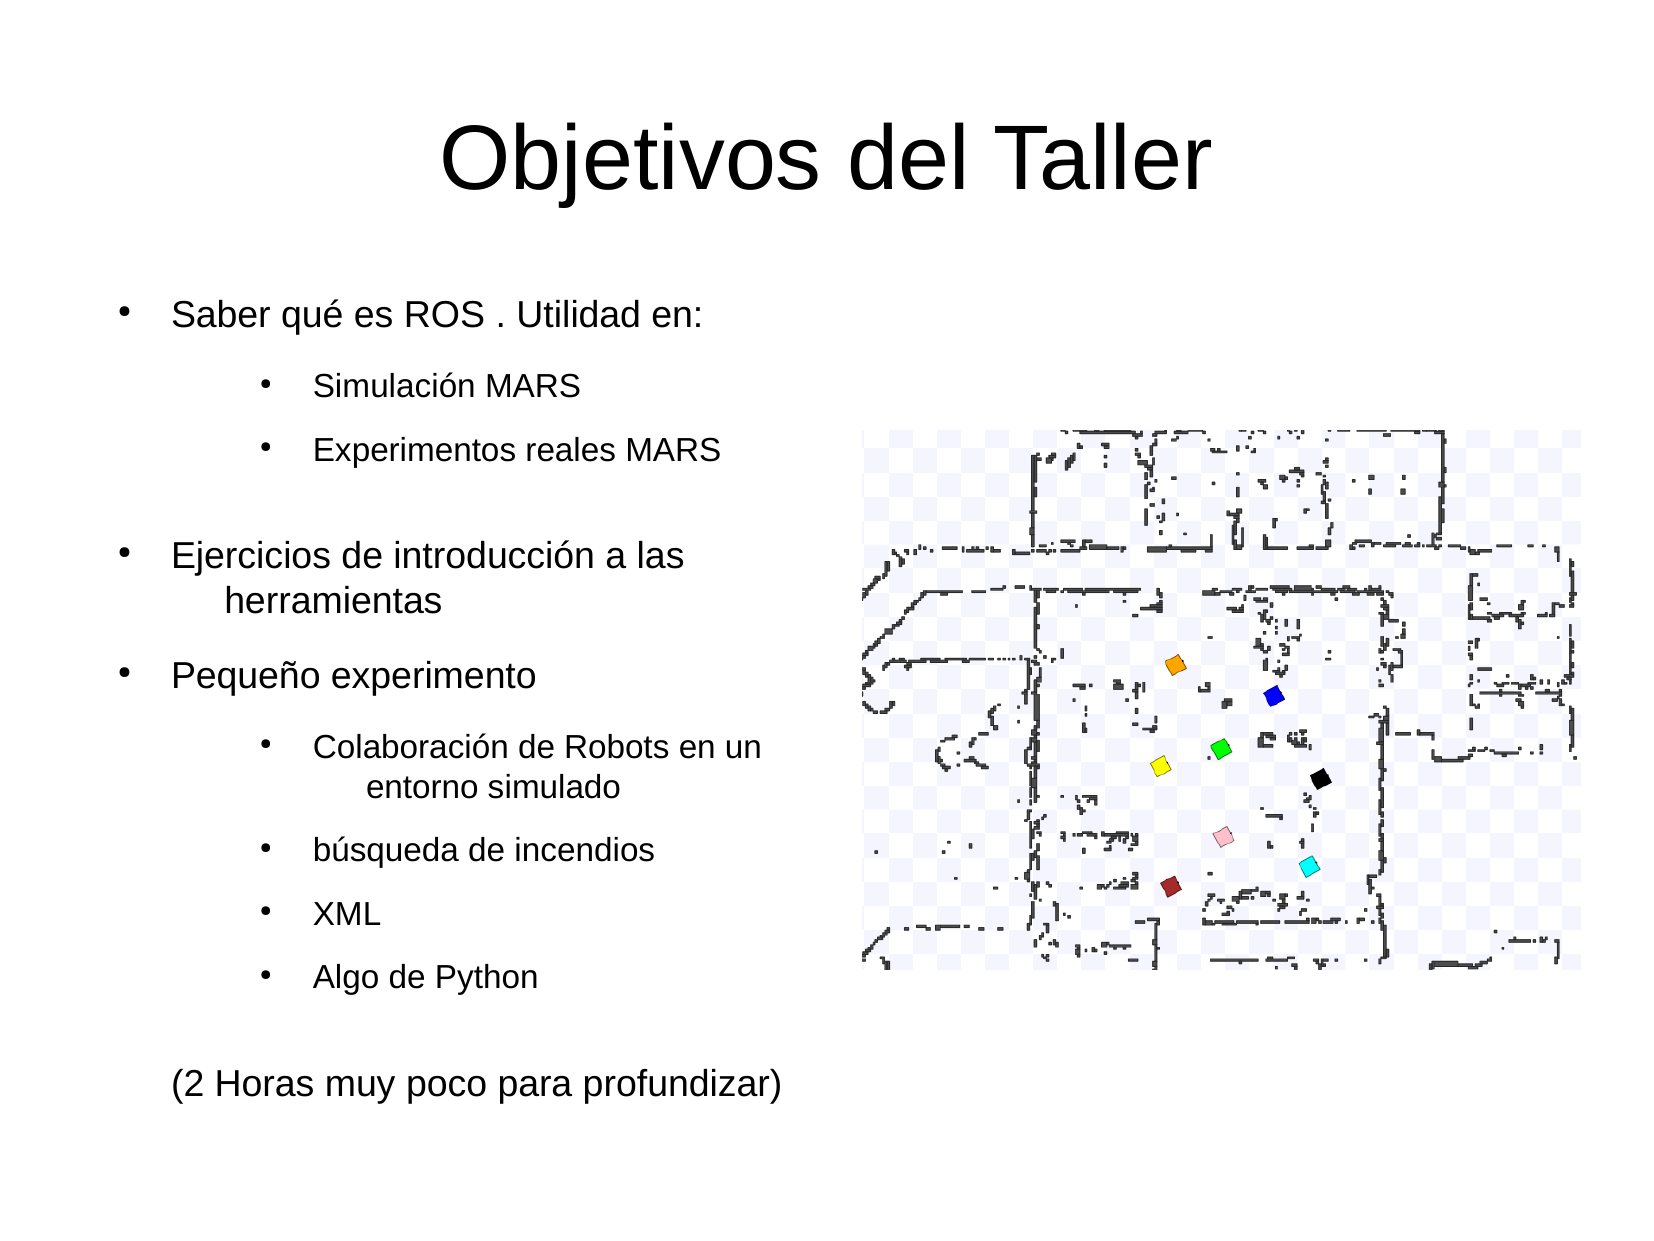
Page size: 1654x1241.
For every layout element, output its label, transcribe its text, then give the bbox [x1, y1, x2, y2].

list Saber qué es ROS . Utilidad en: Simulación MARS Experimentos reales MARS Ejercicios de introducción a las herramientas Pequeño experimento Colaboración de Robots en un entorno simulado búsqueda de incendios XML Algo de Python (2 Horas muy poco para profundizar) [82, 290, 815, 1109]
picture [862, 430, 1581, 970]
title Objetivos del Taller [82, 49, 1571, 257]
